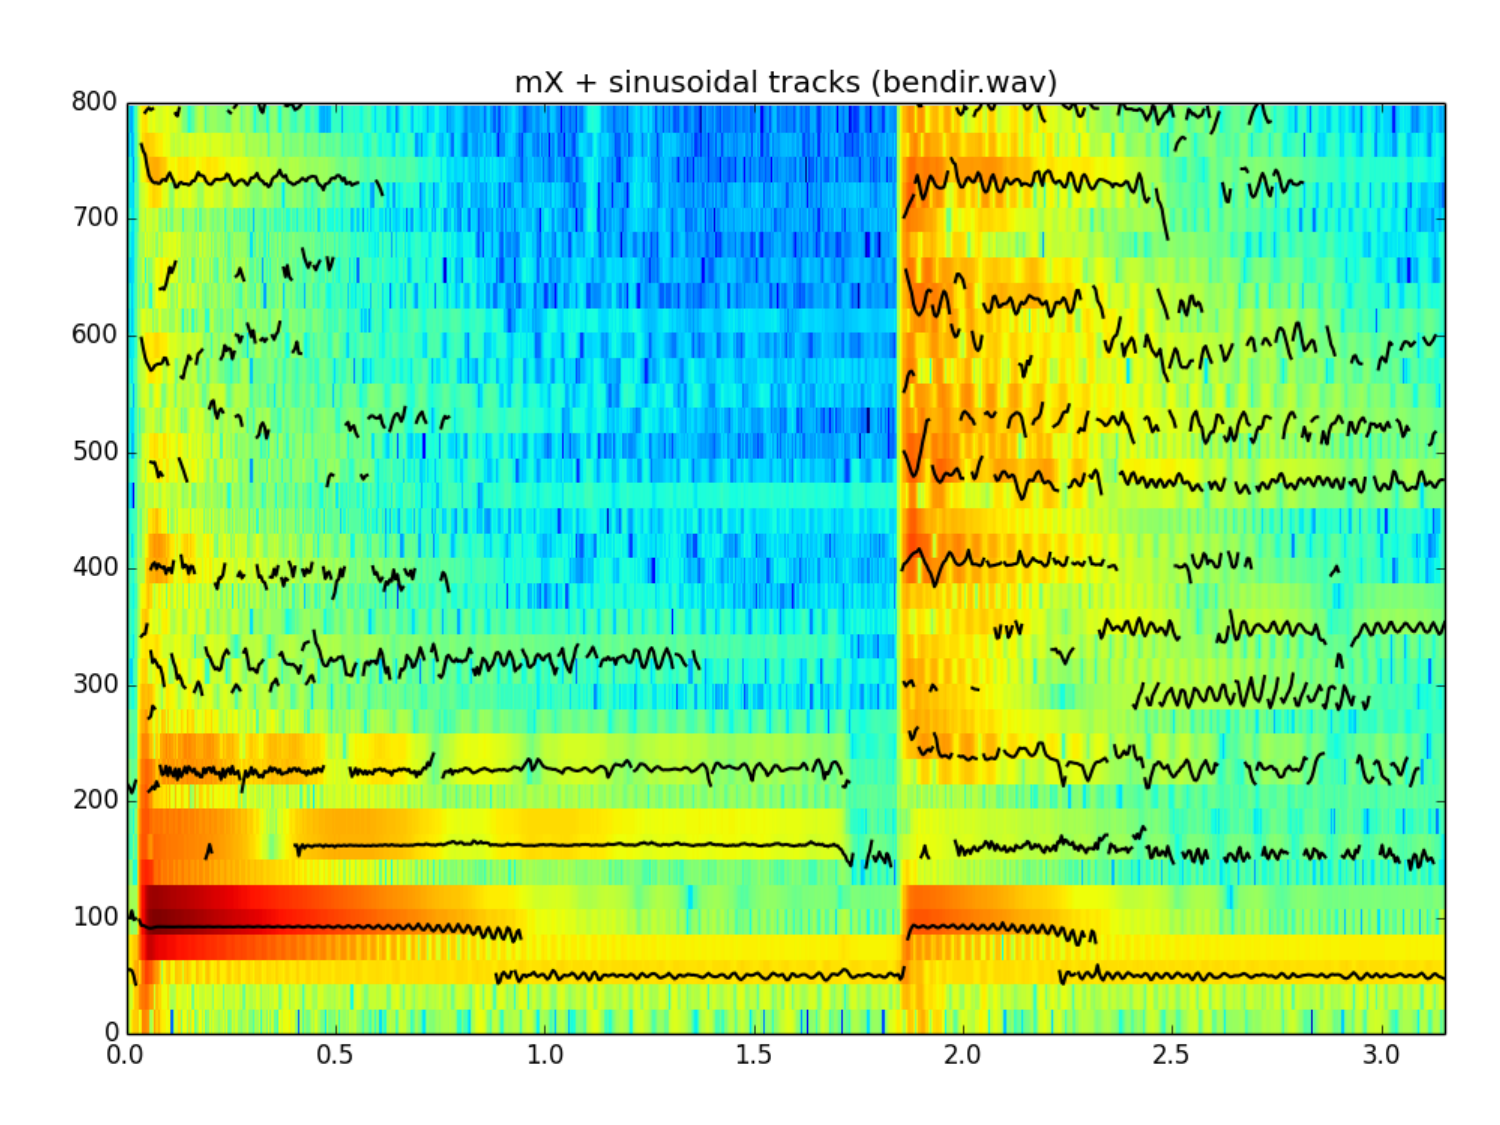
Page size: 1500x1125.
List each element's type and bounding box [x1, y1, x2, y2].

picture [46, 43, 1472, 1094]
